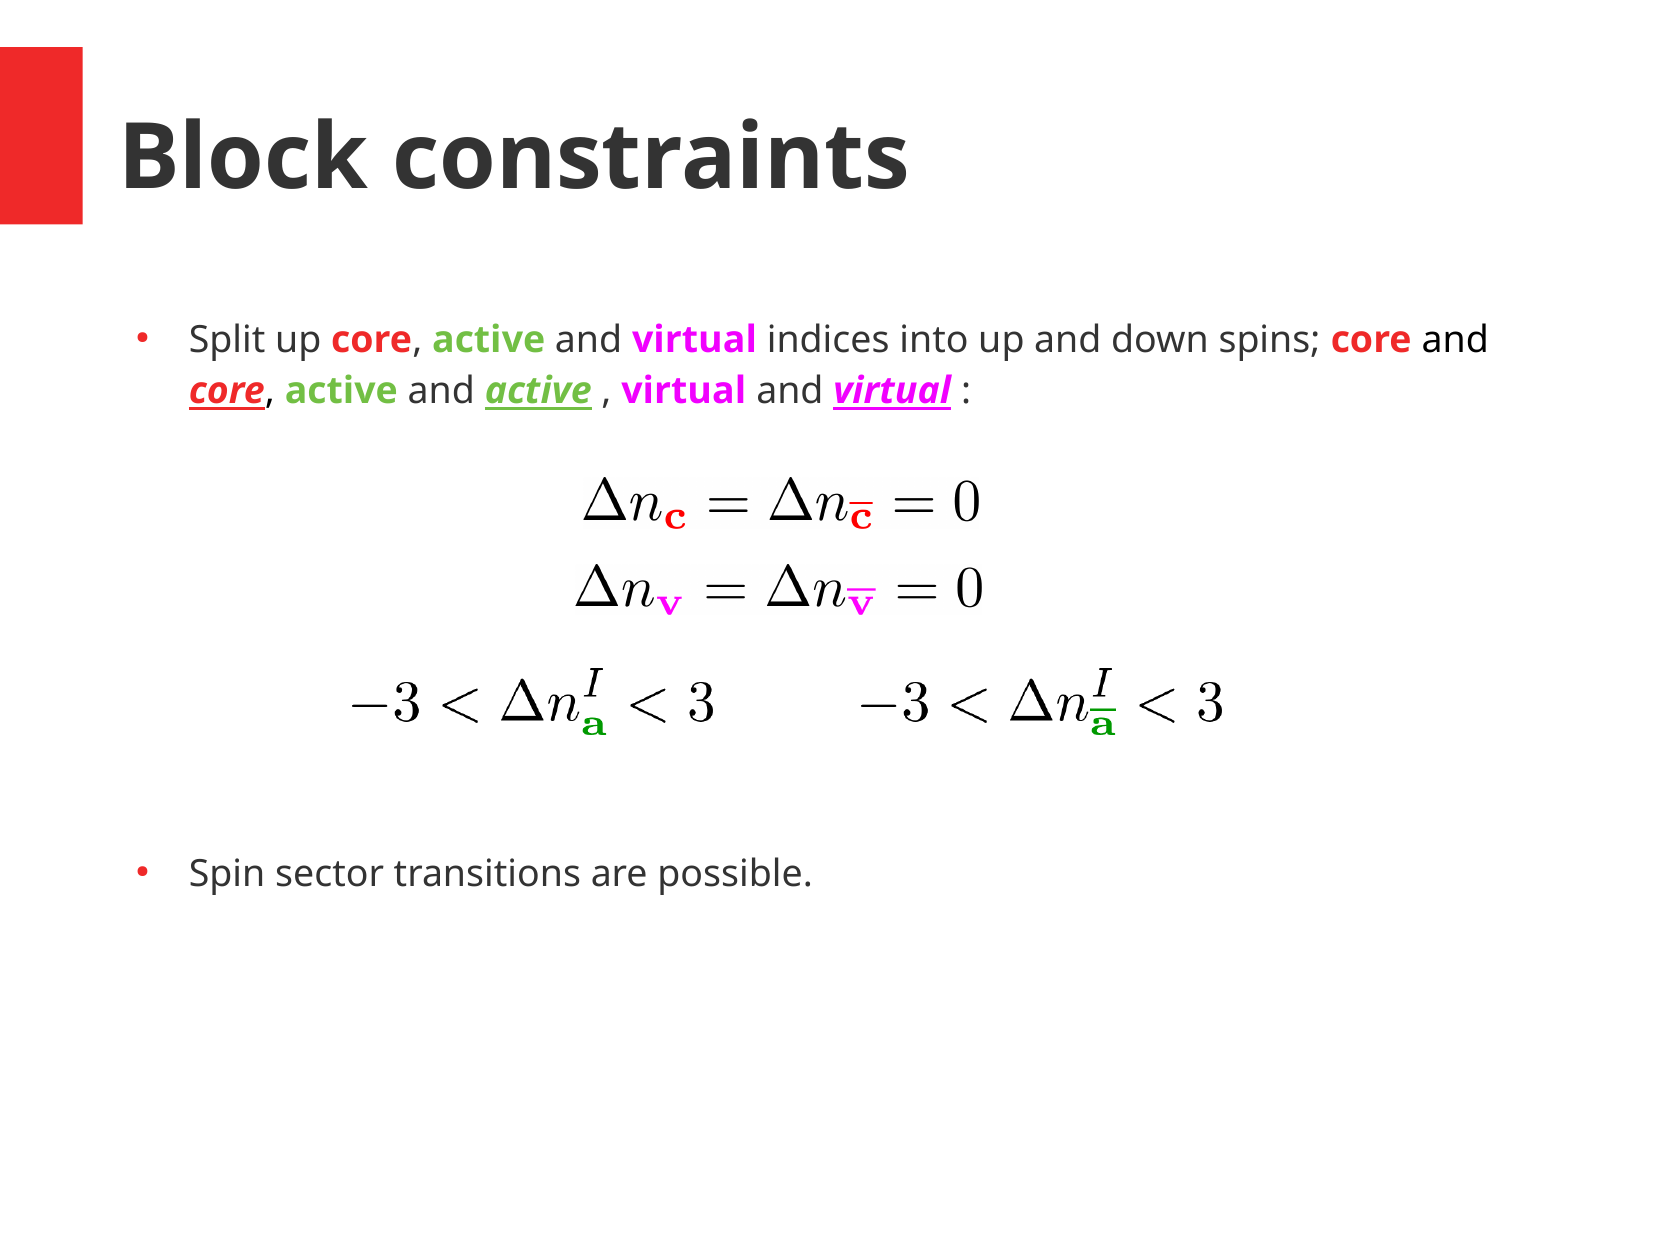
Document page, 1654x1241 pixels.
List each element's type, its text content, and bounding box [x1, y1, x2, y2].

list Split up core, active and virtual indices into up and down spins; core and core, active and active , virtual and virtual : Spin sector transitions are possible. [118, 312, 1536, 559]
picture [583, 477, 979, 529]
picture [860, 668, 1222, 736]
picture [351, 668, 713, 736]
title Block constraints [118, 49, 1571, 257]
picture [575, 564, 982, 616]
